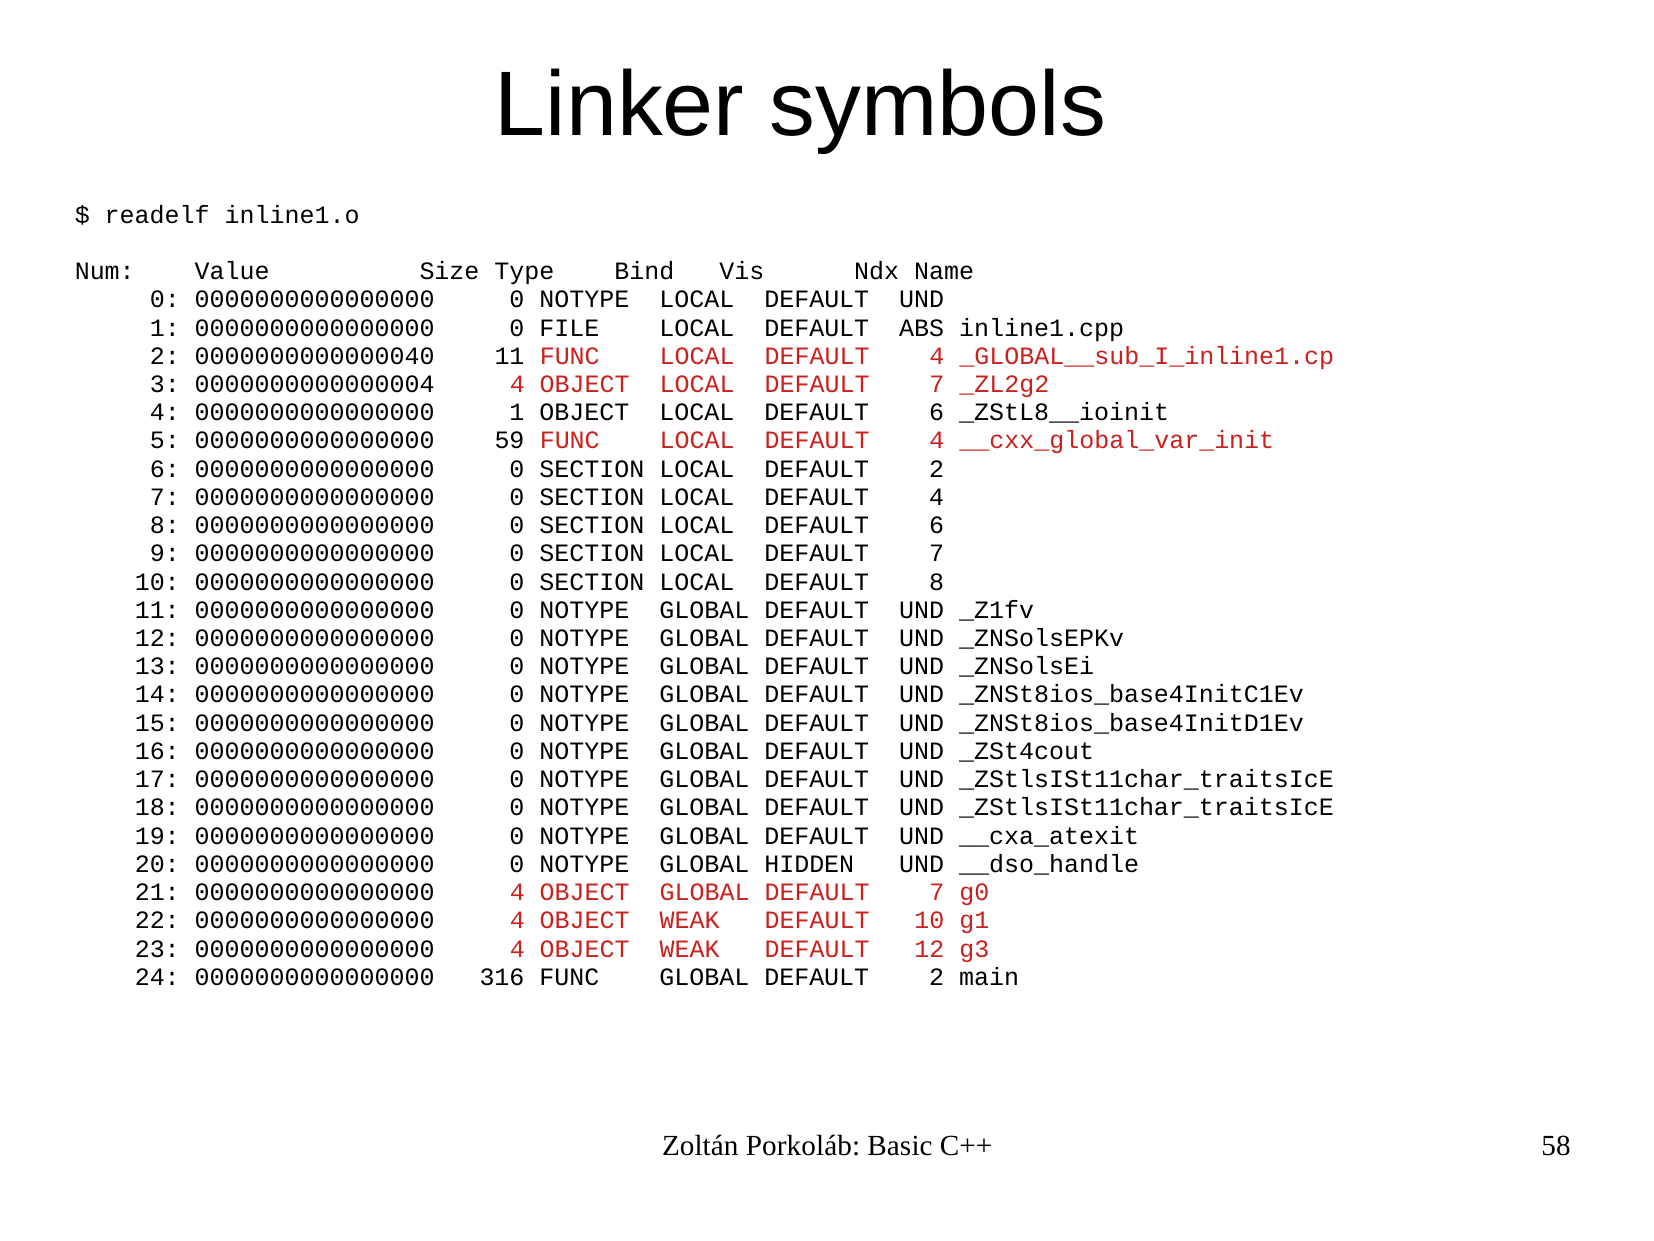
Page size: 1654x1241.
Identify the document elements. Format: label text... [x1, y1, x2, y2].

title Linker symbols [56, 0, 1546, 208]
text_box $ readelf inline1.o Num: Value Size Type Bind Vis Ndx Name 0: 0000000000000000 0 NOTYPE LOCAL DEFAULT UND 1: 0000000000000000 0 FILE LOCAL DEFAULT ABS inline1.cpp 2: 0000000000000040 11 FUNC LOCAL DEFAULT 4 _GLOBAL__sub_I_inline1.cp 3: 0000000000000004 4 OBJECT LOCAL DEFAULT 7 _ZL2g2 4: 0000000000000000 1 OBJECT LOCAL DEFAULT 6 _ZStL8__ioinit 5: 0000000000000000 59 FUNC LOCAL DEFAULT 4 __cxx_global_var_init 6: 0000000000000000 0 SECTION LOCAL DEFAULT 2 7: 0000000000000000 0 SECTION LOCAL DEFAULT 4 8: 0000000000000000 0 SECTION LOCAL DEFAULT 6 9: 0000000000000000 0 SECTION LOCAL DEFAULT 7 10: 0000000000000000 0 SECTION LOCAL DEFAULT 8 11: 0000000000000000 0 NOTYPE GLOBAL DEFAULT UND _Z1fv 12: 0000000000000000 0 NOTYPE GLOBAL DEFAULT UND _ZNSolsEPKv 13: 0000000000000000 0 NOTYPE GLOBAL DEFAULT UND _ZNSolsEi 14: 0000000000000000 0 NOTYPE GLOBAL DEFAULT UND _ZNSt8ios_base4InitC1Ev 15: 0000000000000000 0 NOTYPE GLOBAL DEFAULT UND _ZNSt8ios_base4InitD1Ev 16: 0000000000000000 0 NOTYPE GLOBAL DEFAULT UND _ZSt4cout 17: 0000000000000000 0 NOTYPE GLOBAL DEFAULT UND _ZStlsISt11char_traitsIcE 18: 0000000000000000 0 NOTYPE GLOBAL DEFAULT UND _ZStlsISt11char_traitsIcE 19: 0000000000000000 0 NOTYPE GLOBAL DEFAULT UND __cxa_atexit 20: 0000000000000000 0 NOTYPE GLOBAL HIDDEN UND __dso_handle 21: 0000000000000000 4 OBJECT GLOBAL DEFAULT 7 g0 22: 0000000000000000 4 OBJECT WEAK DEFAULT 10 g1 23: 0000000000000000 4 OBJECT WEAK DEFAULT 12 g3 24: 0000000000000000 316 FUNC GLOBAL DEFAULT 2 main [60, 195, 1654, 1126]
